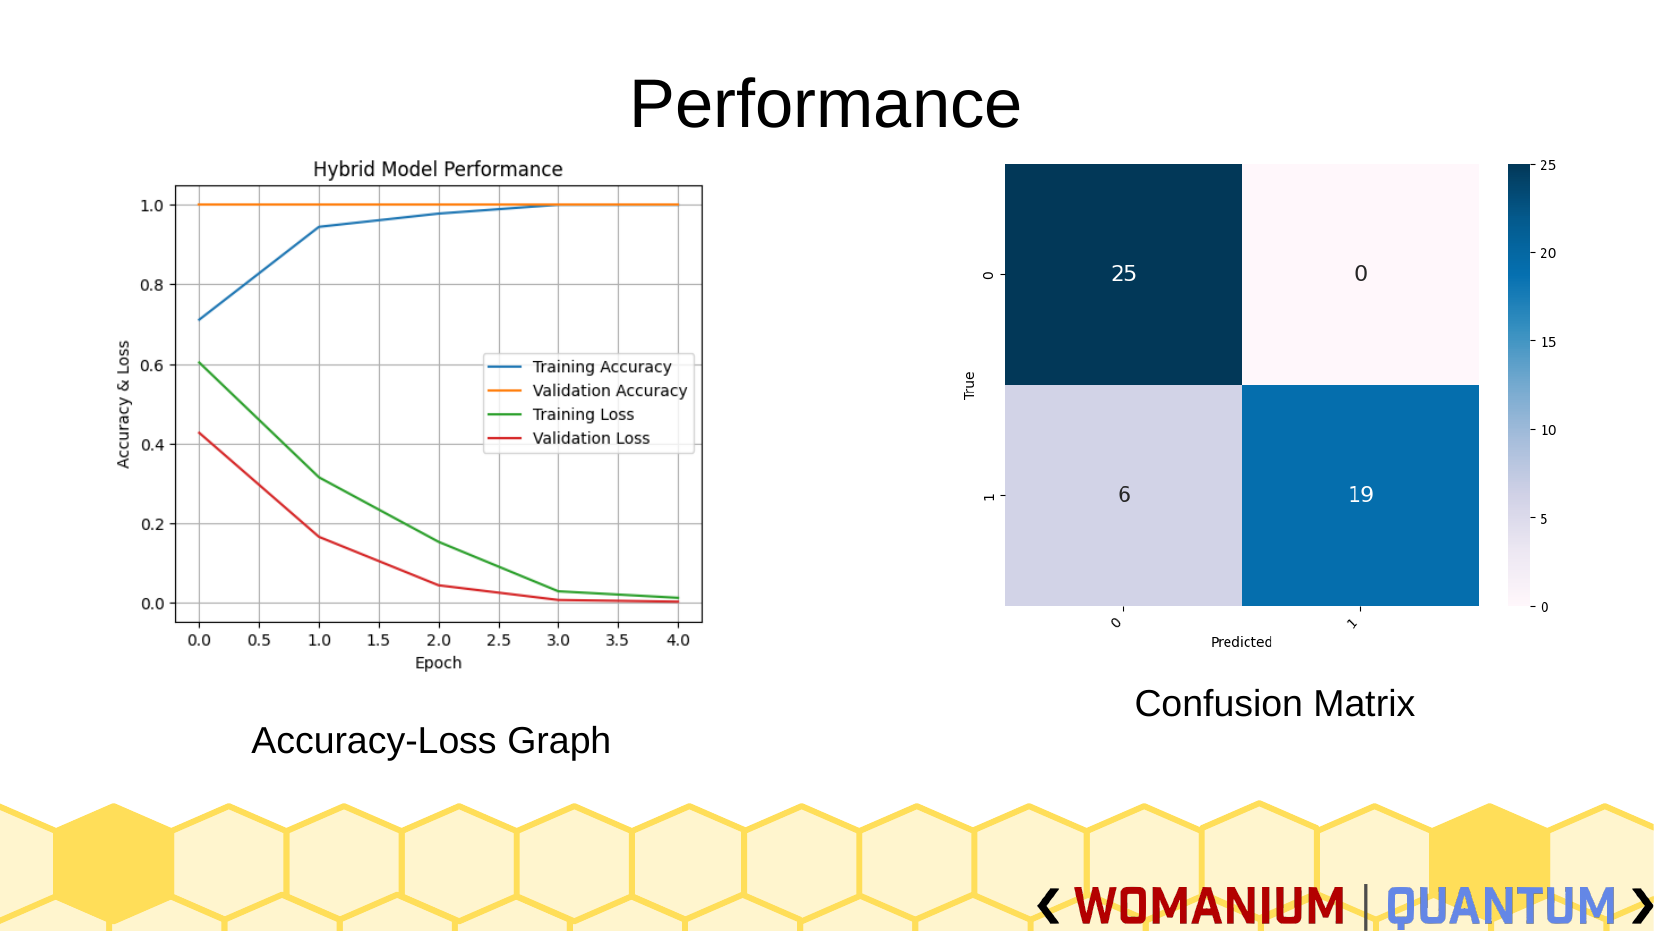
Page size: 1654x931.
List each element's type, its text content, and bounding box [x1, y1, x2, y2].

title Performance [88, 29, 1565, 178]
picture [1037, 884, 1654, 931]
picture [954, 149, 1565, 658]
text_box Accuracy-Loss Graph [225, 712, 638, 788]
picture [106, 149, 713, 682]
text_box Confusion Matrix [1087, 675, 1463, 751]
